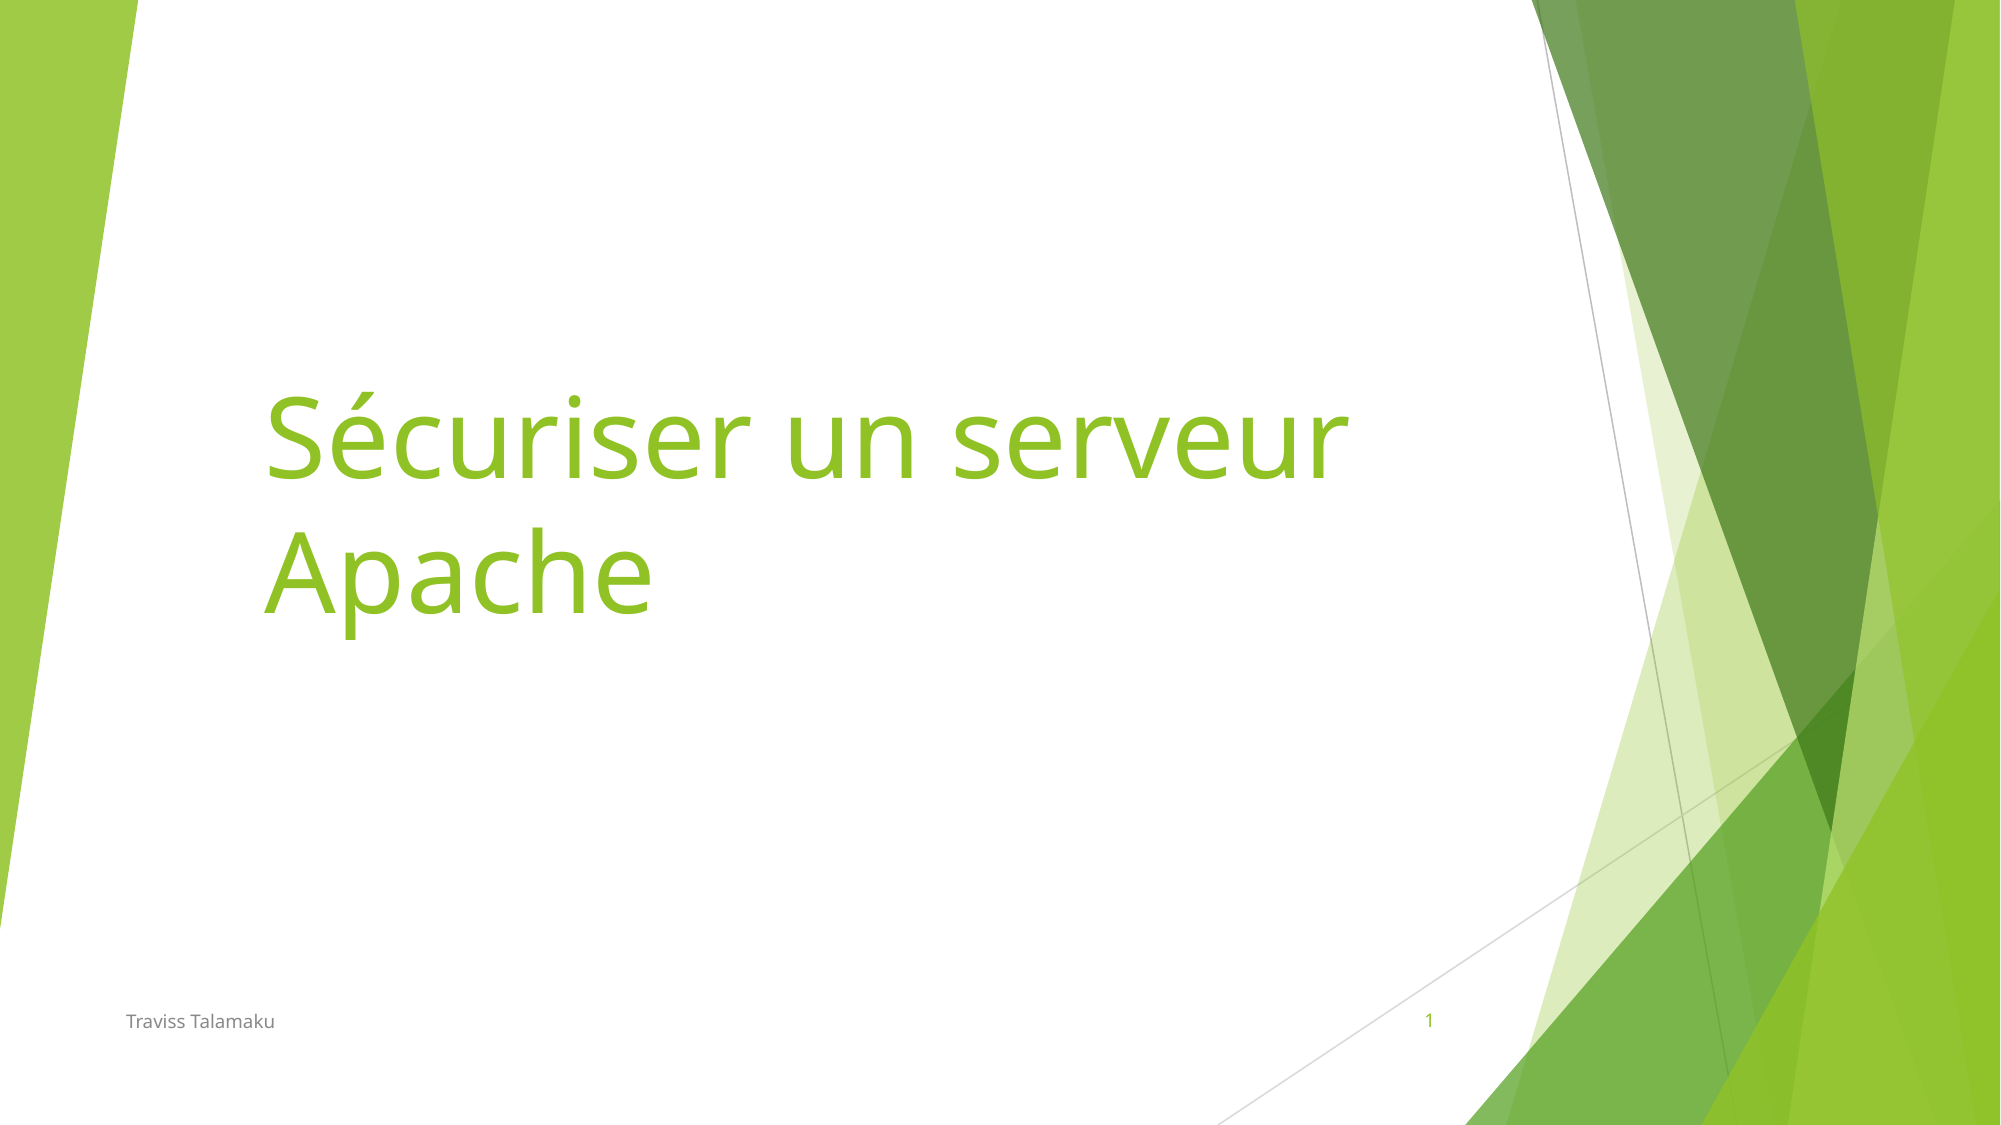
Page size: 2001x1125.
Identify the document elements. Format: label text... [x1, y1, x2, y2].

text_box [1409, 991, 1522, 1051]
title Sécuriser un serveur Apache [249, 184, 1750, 644]
text_box Traviss Talamaku [111, 991, 1145, 1051]
